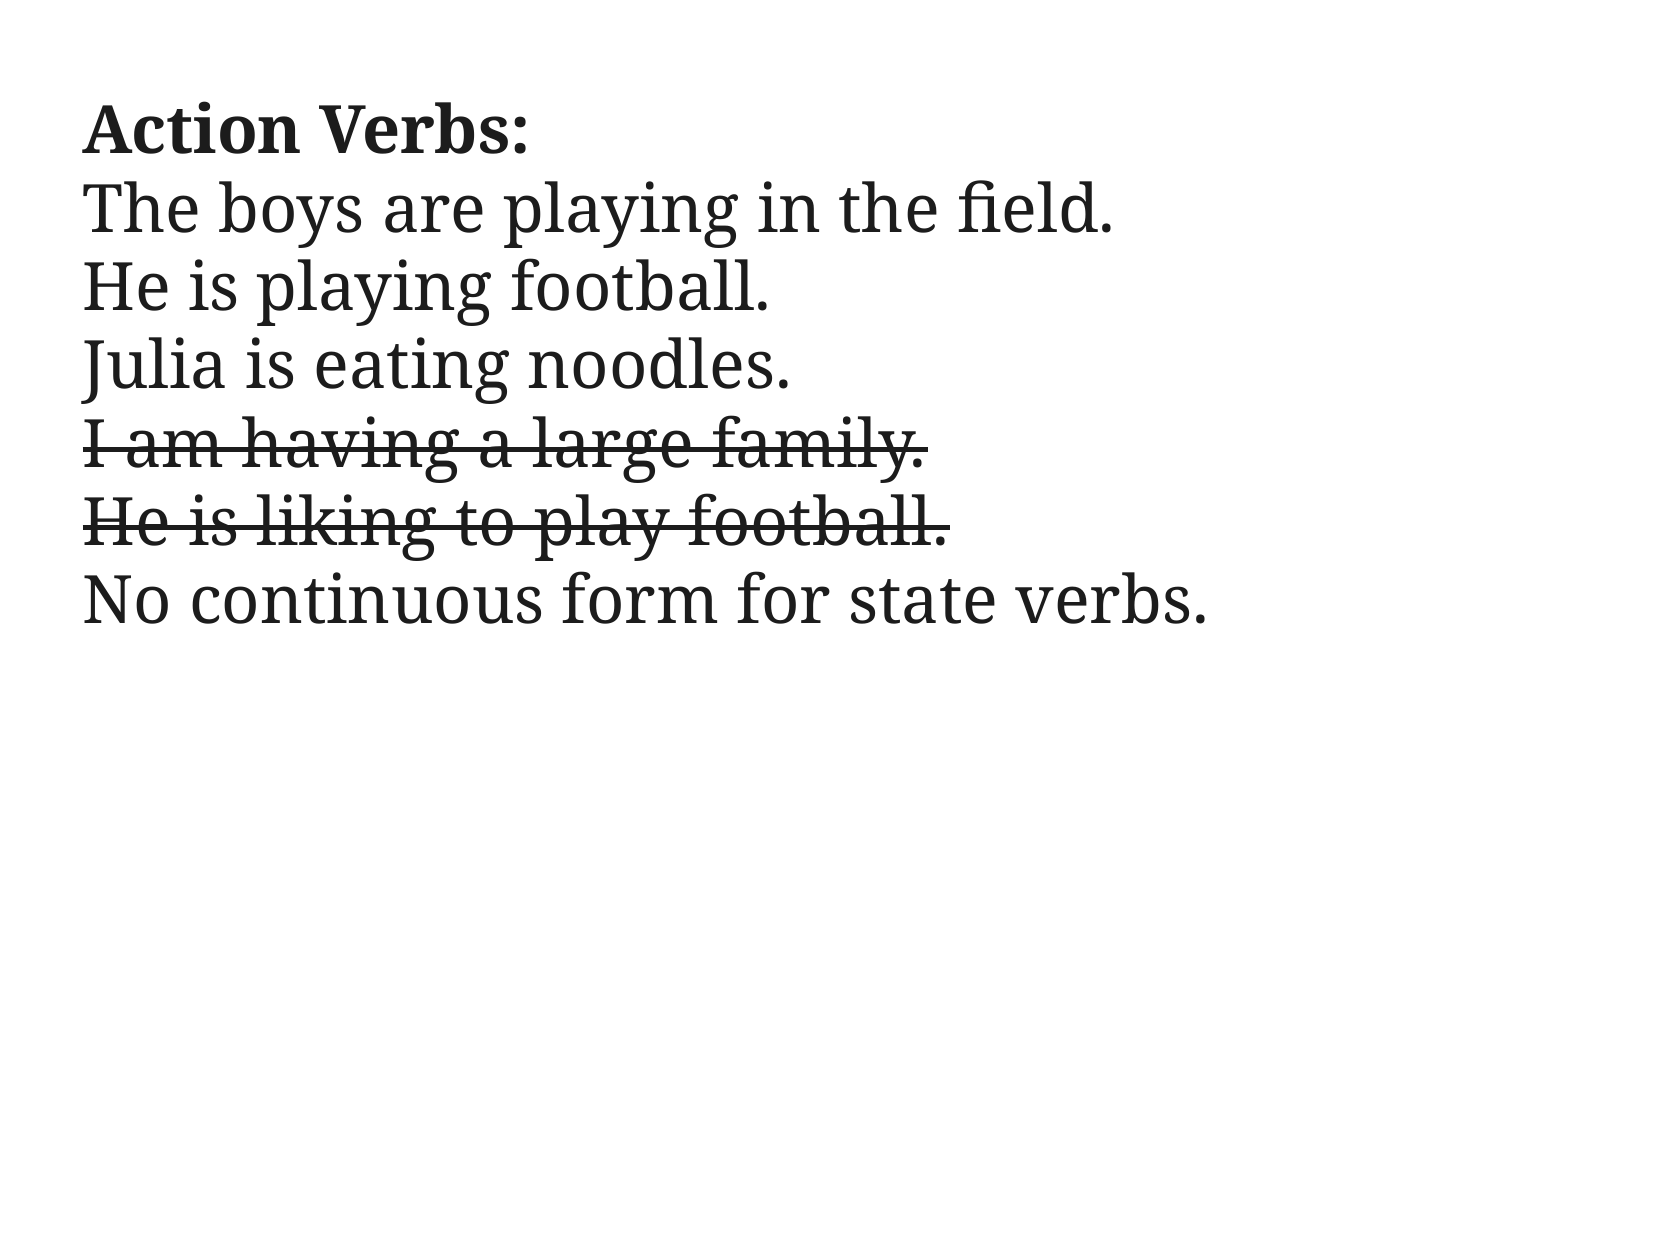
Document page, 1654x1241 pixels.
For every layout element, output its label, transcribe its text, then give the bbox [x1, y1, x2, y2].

text_box Action Verbs: The boys are playing in the field. He is playing football. Julia is eating noodles. I am having a large family. He is liking to play football. No continuous form for state verbs. [82, 90, 1571, 1065]
